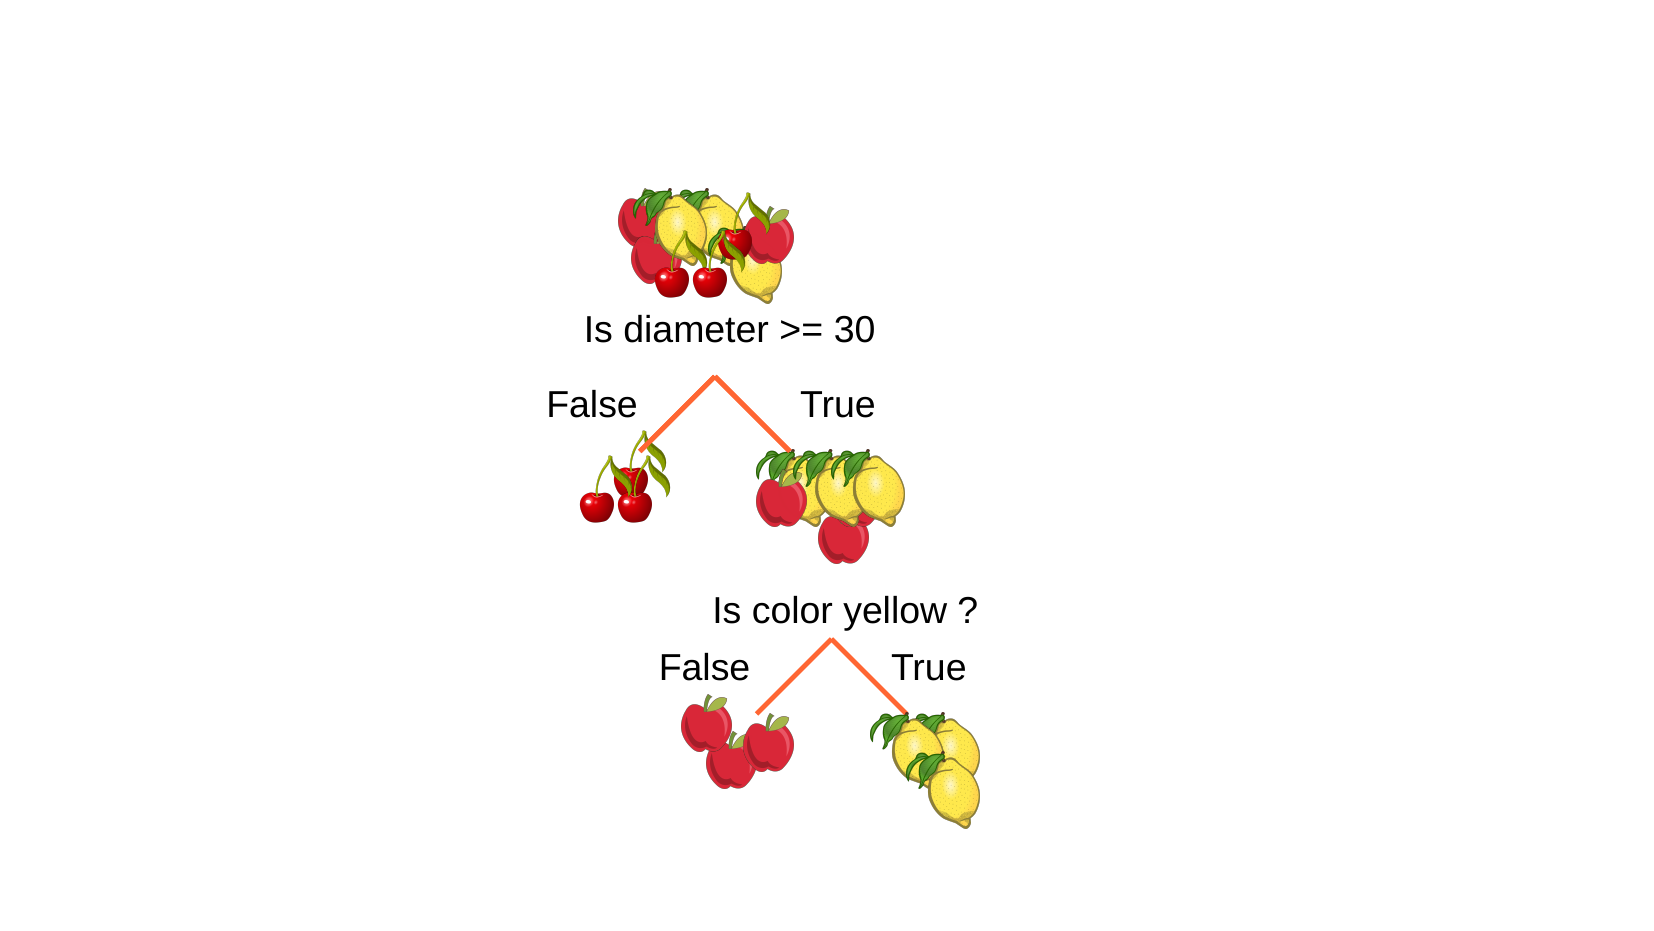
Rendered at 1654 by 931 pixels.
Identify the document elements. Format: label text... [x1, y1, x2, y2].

picture [618, 188, 794, 301]
text_box False [643, 638, 766, 696]
text_box False [531, 376, 653, 434]
text_box True [785, 376, 891, 434]
picture [756, 449, 905, 564]
picture [568, 426, 682, 527]
text_box Is color yellow ? [697, 582, 994, 639]
text_box True [876, 638, 982, 696]
picture [653, 426, 660, 433]
picture [681, 696, 794, 789]
picture [870, 712, 980, 829]
text_box Is diameter >= 30 [568, 301, 891, 359]
